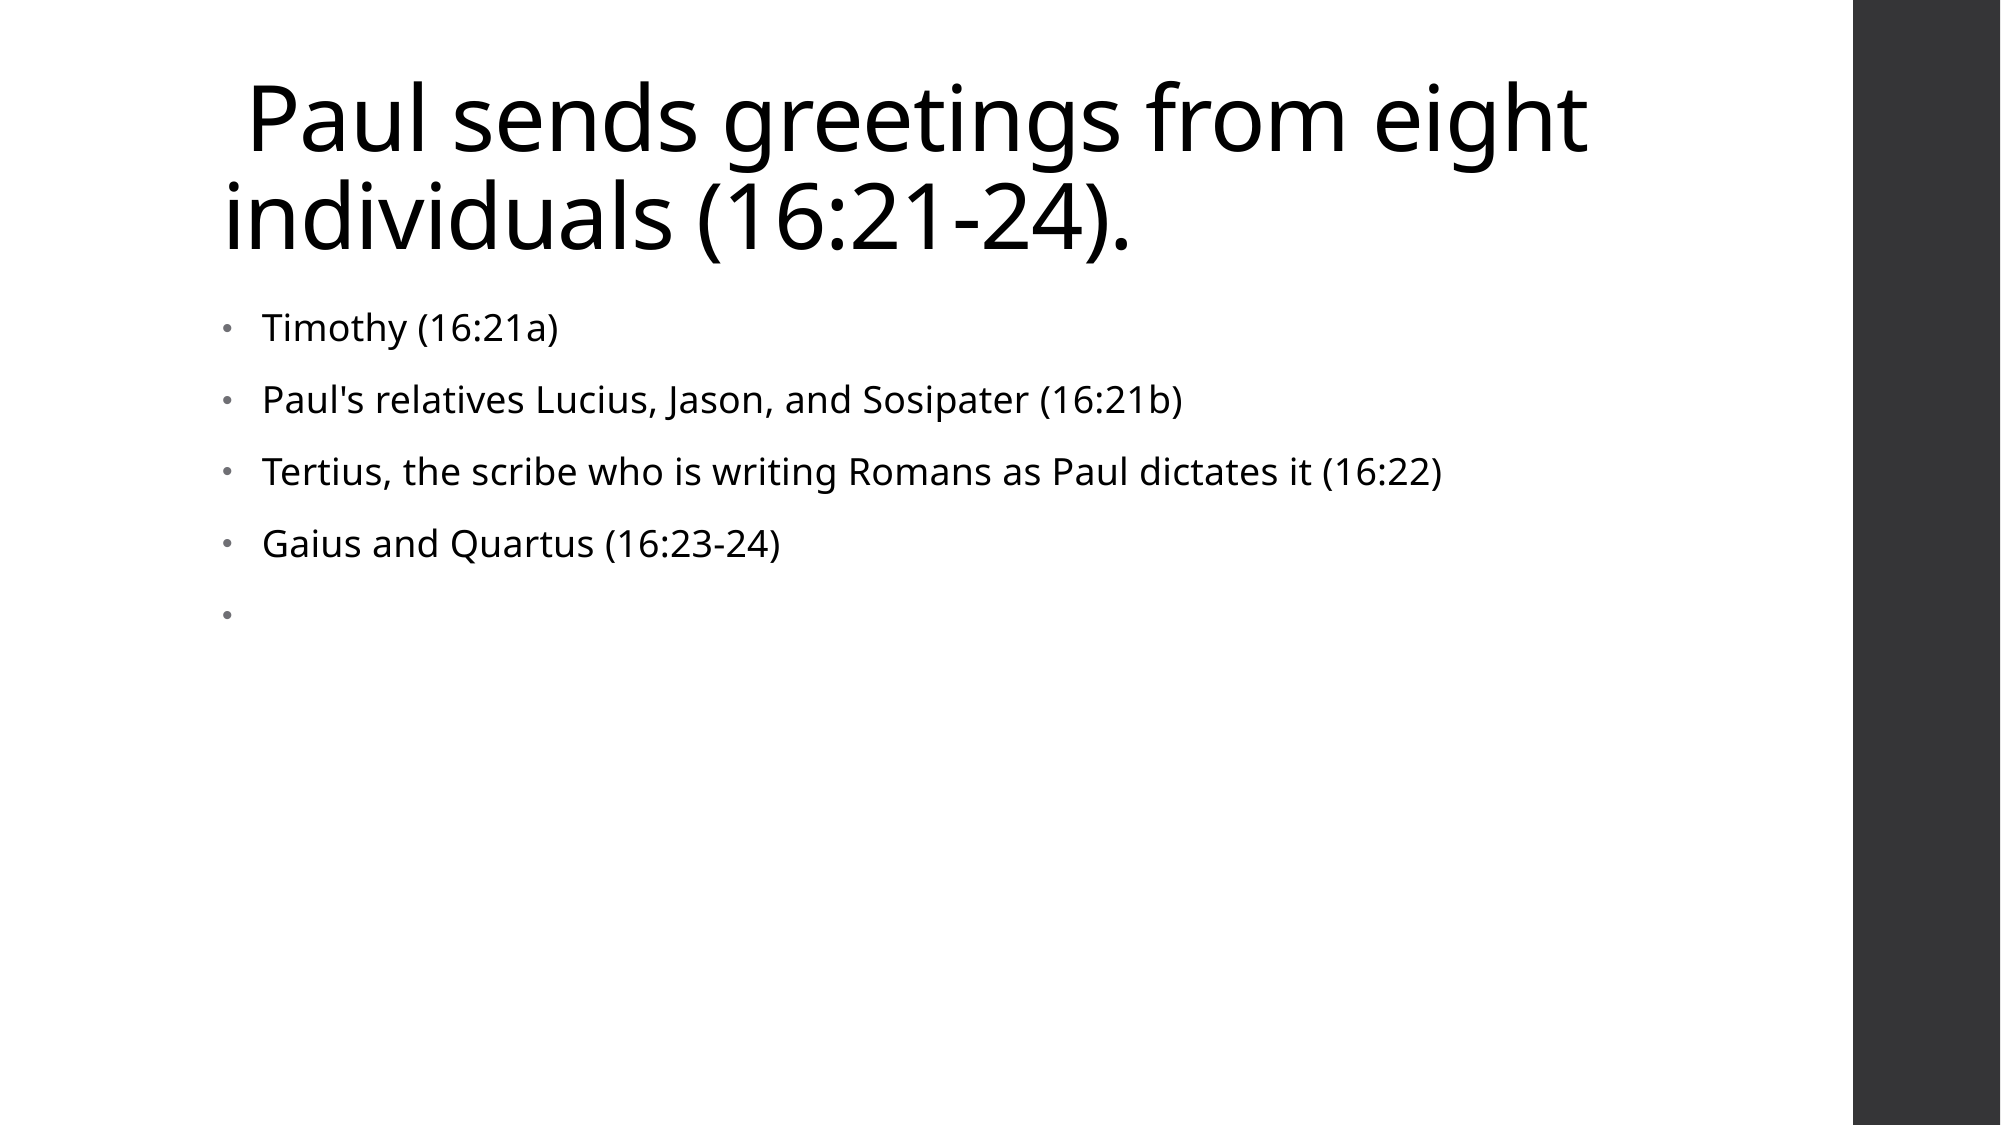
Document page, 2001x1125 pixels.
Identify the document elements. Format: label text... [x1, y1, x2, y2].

list Timothy (16:21a) Paul's relatives Lucius, Jason, and Sosipater (16:21b) Tertius, the scribe who is writing Romans as Paul dictates it (16:22) Gaius and Quartus (16:23-24) [206, 299, 1617, 1014]
title Paul sends greetings from eight individuals (16:21-24). [206, 60, 1797, 278]
